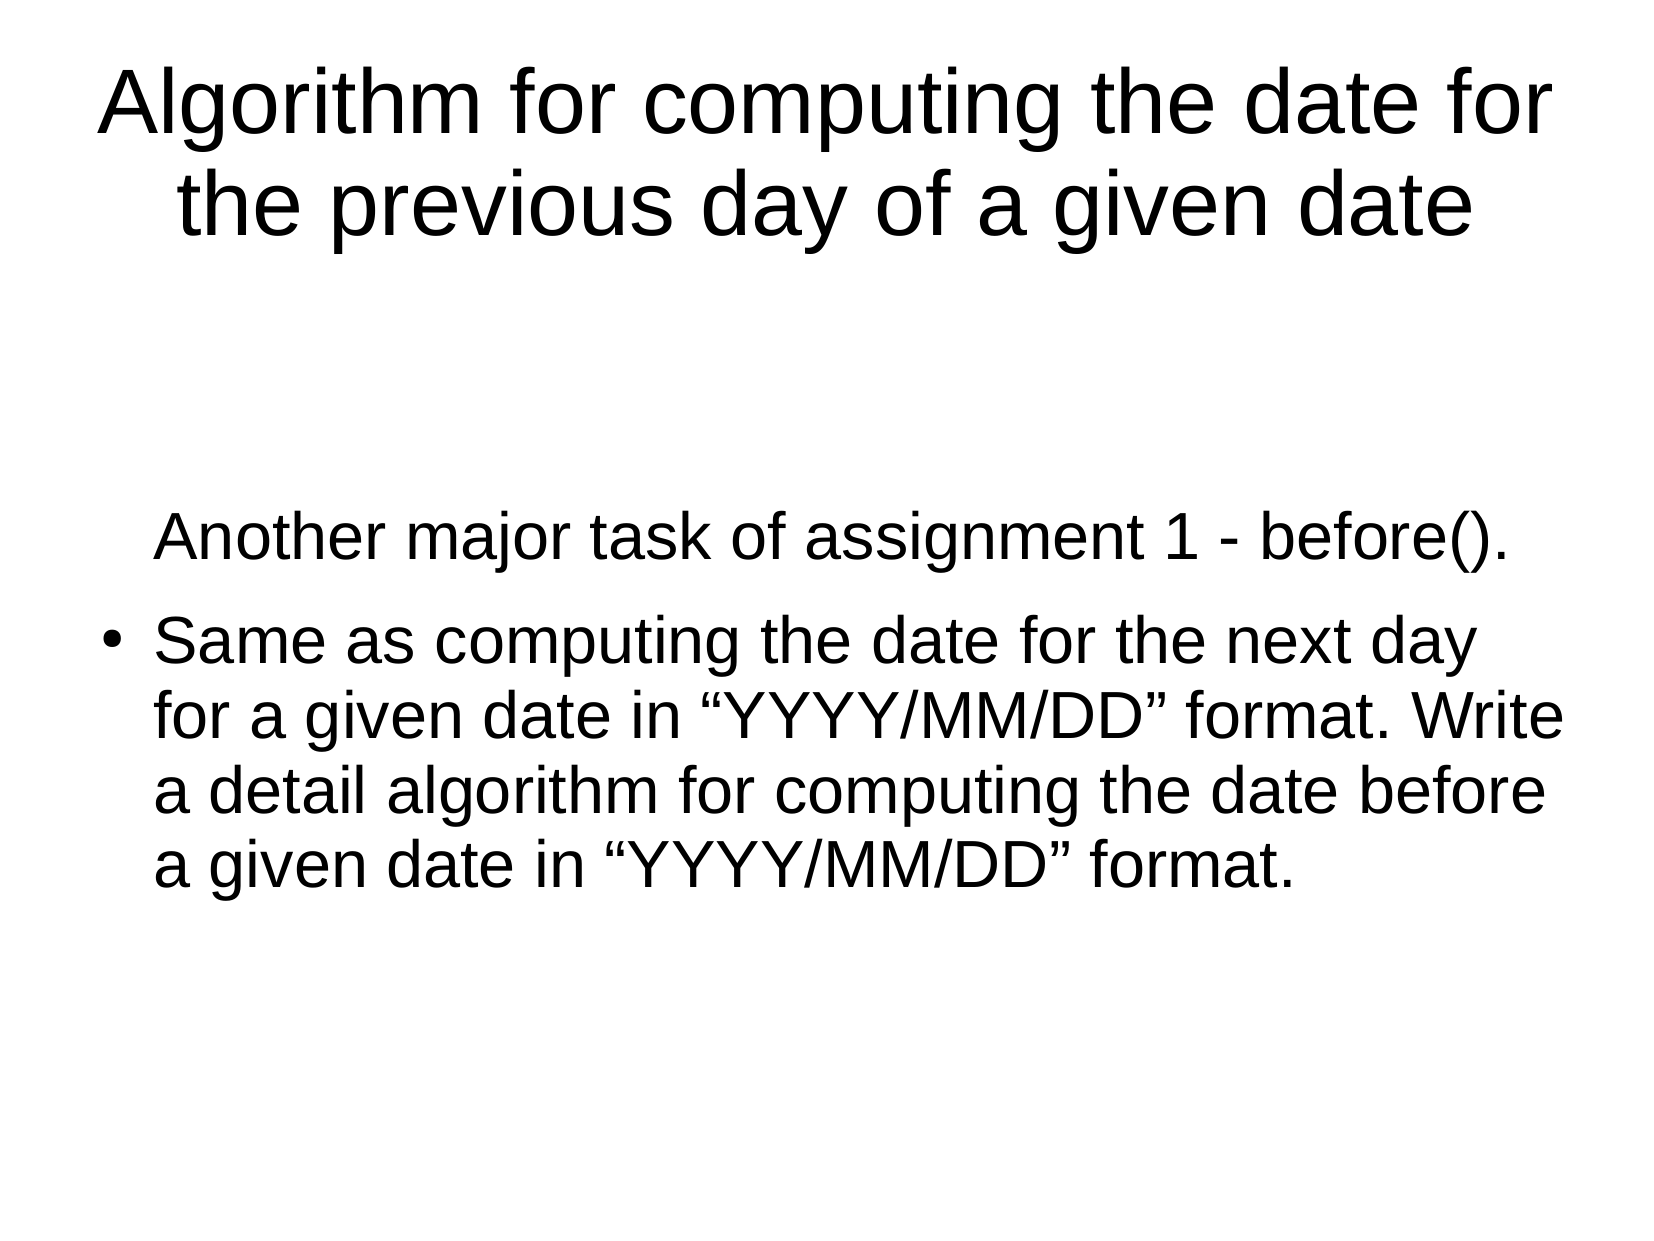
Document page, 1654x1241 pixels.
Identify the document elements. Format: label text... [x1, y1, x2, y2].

title Algorithm for computing the date for the previous day of a given date [82, 49, 1571, 257]
list Another major task of assignment 1 - before(). Same as computing the date for the next day for a given date in “YYYY/MM/DD” format. Write a detail algorithm for computing the date before a given date in “YYYY/MM/DD” format. [82, 290, 1571, 1010]
